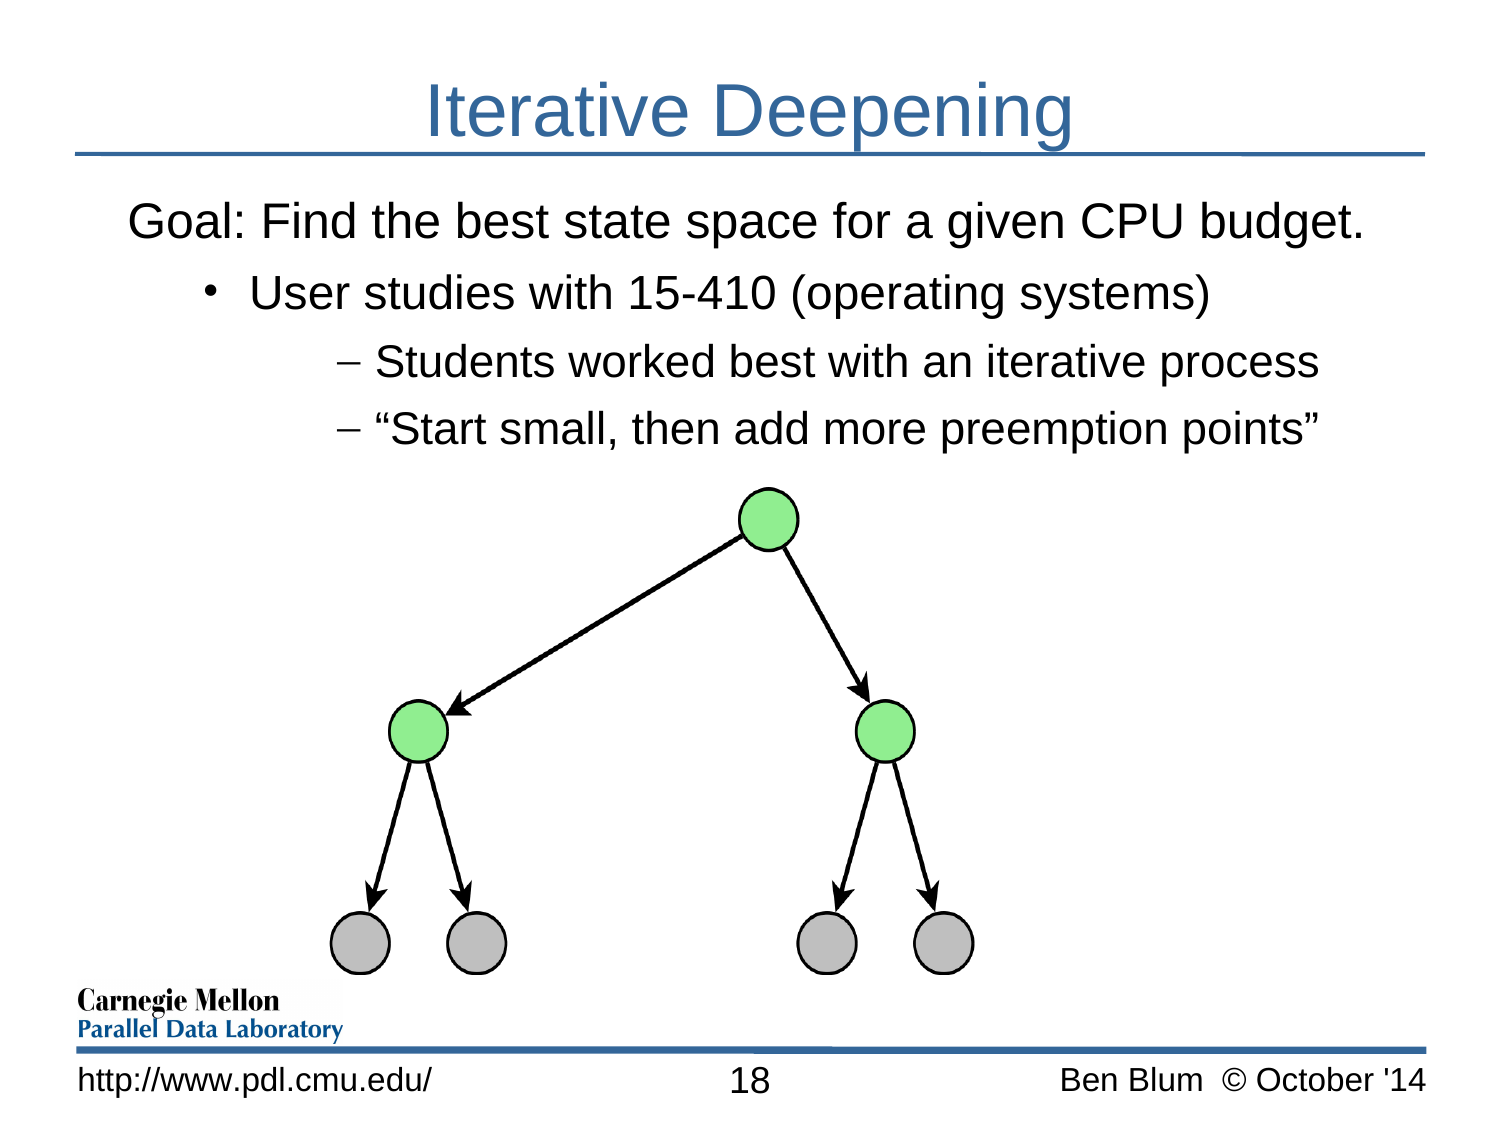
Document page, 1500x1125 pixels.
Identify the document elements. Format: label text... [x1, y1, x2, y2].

list Goal: Find the best state space for a given CPU budget. User studies with 15-410 (operating systems) Students worked best with an iterative process “Start small, then add more preemption points” [112, 181, 1426, 938]
picture [77, 979, 343, 1044]
title Iterative Deepening [112, 49, 1388, 163]
picture [300, 938, 1238, 976]
